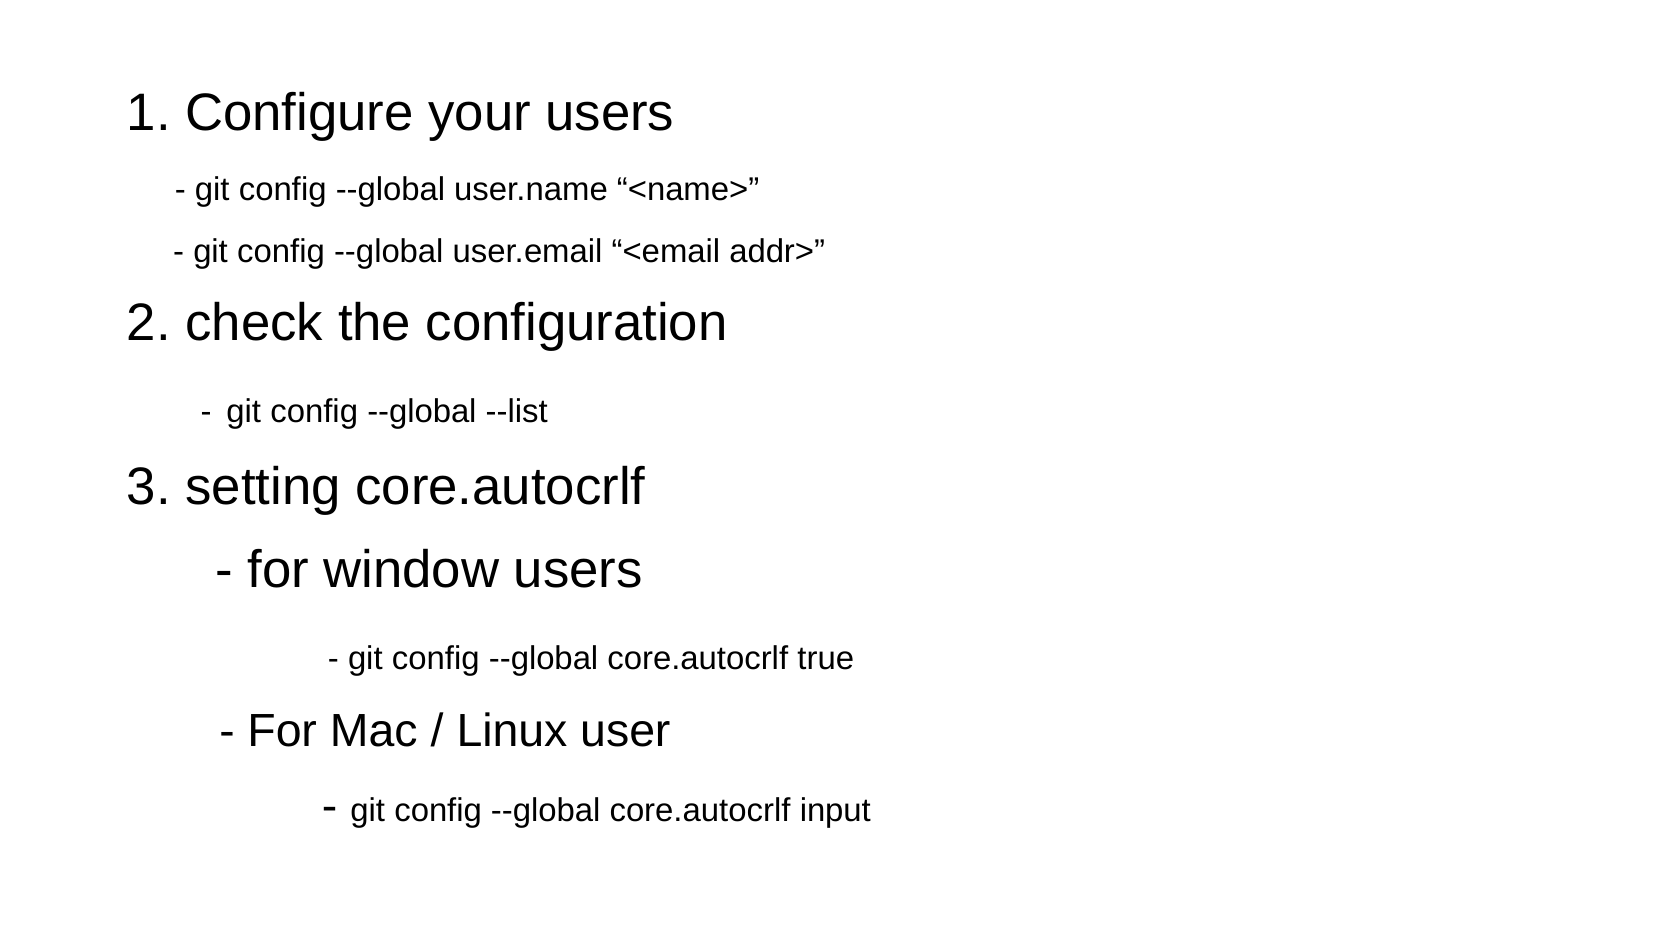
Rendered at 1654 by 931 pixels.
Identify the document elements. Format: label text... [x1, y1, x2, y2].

list 1. Configure your users - git config --global user.name “<name>” - git config --global user.email “<email addr>” 2. check the configuration - git config --global --list 3. setting core.autocrlf - for window users - git config --global core.autocrlf true - For Mac / Linux user - git config --global core.autocrlf input [70, 82, 1559, 839]
